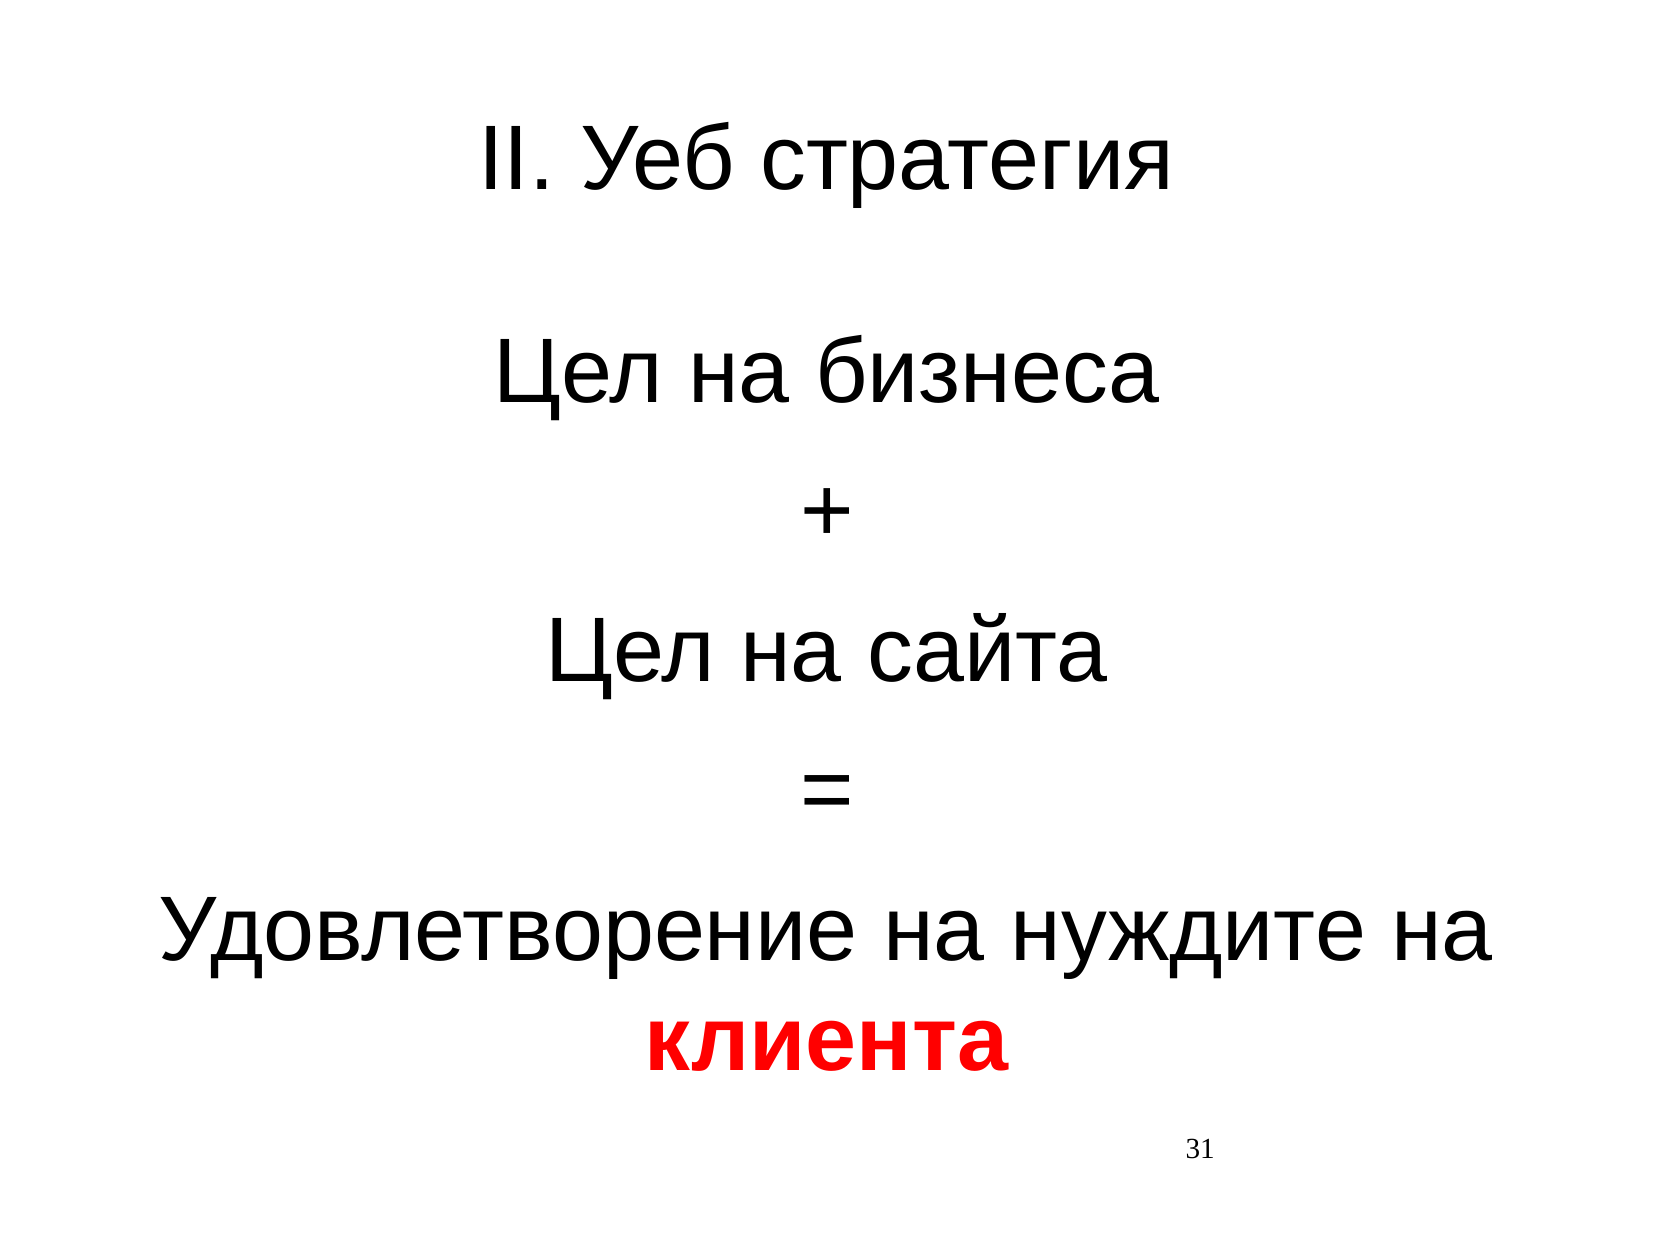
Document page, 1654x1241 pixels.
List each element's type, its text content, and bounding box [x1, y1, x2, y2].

text_box [1185, 1129, 1571, 1216]
title II. Уеб стратегия [82, 49, 1571, 257]
subtitle Цел на бизнеса + Цел на сайта = Удовлетворение на нуждите на клиента [82, 290, 1571, 1109]
